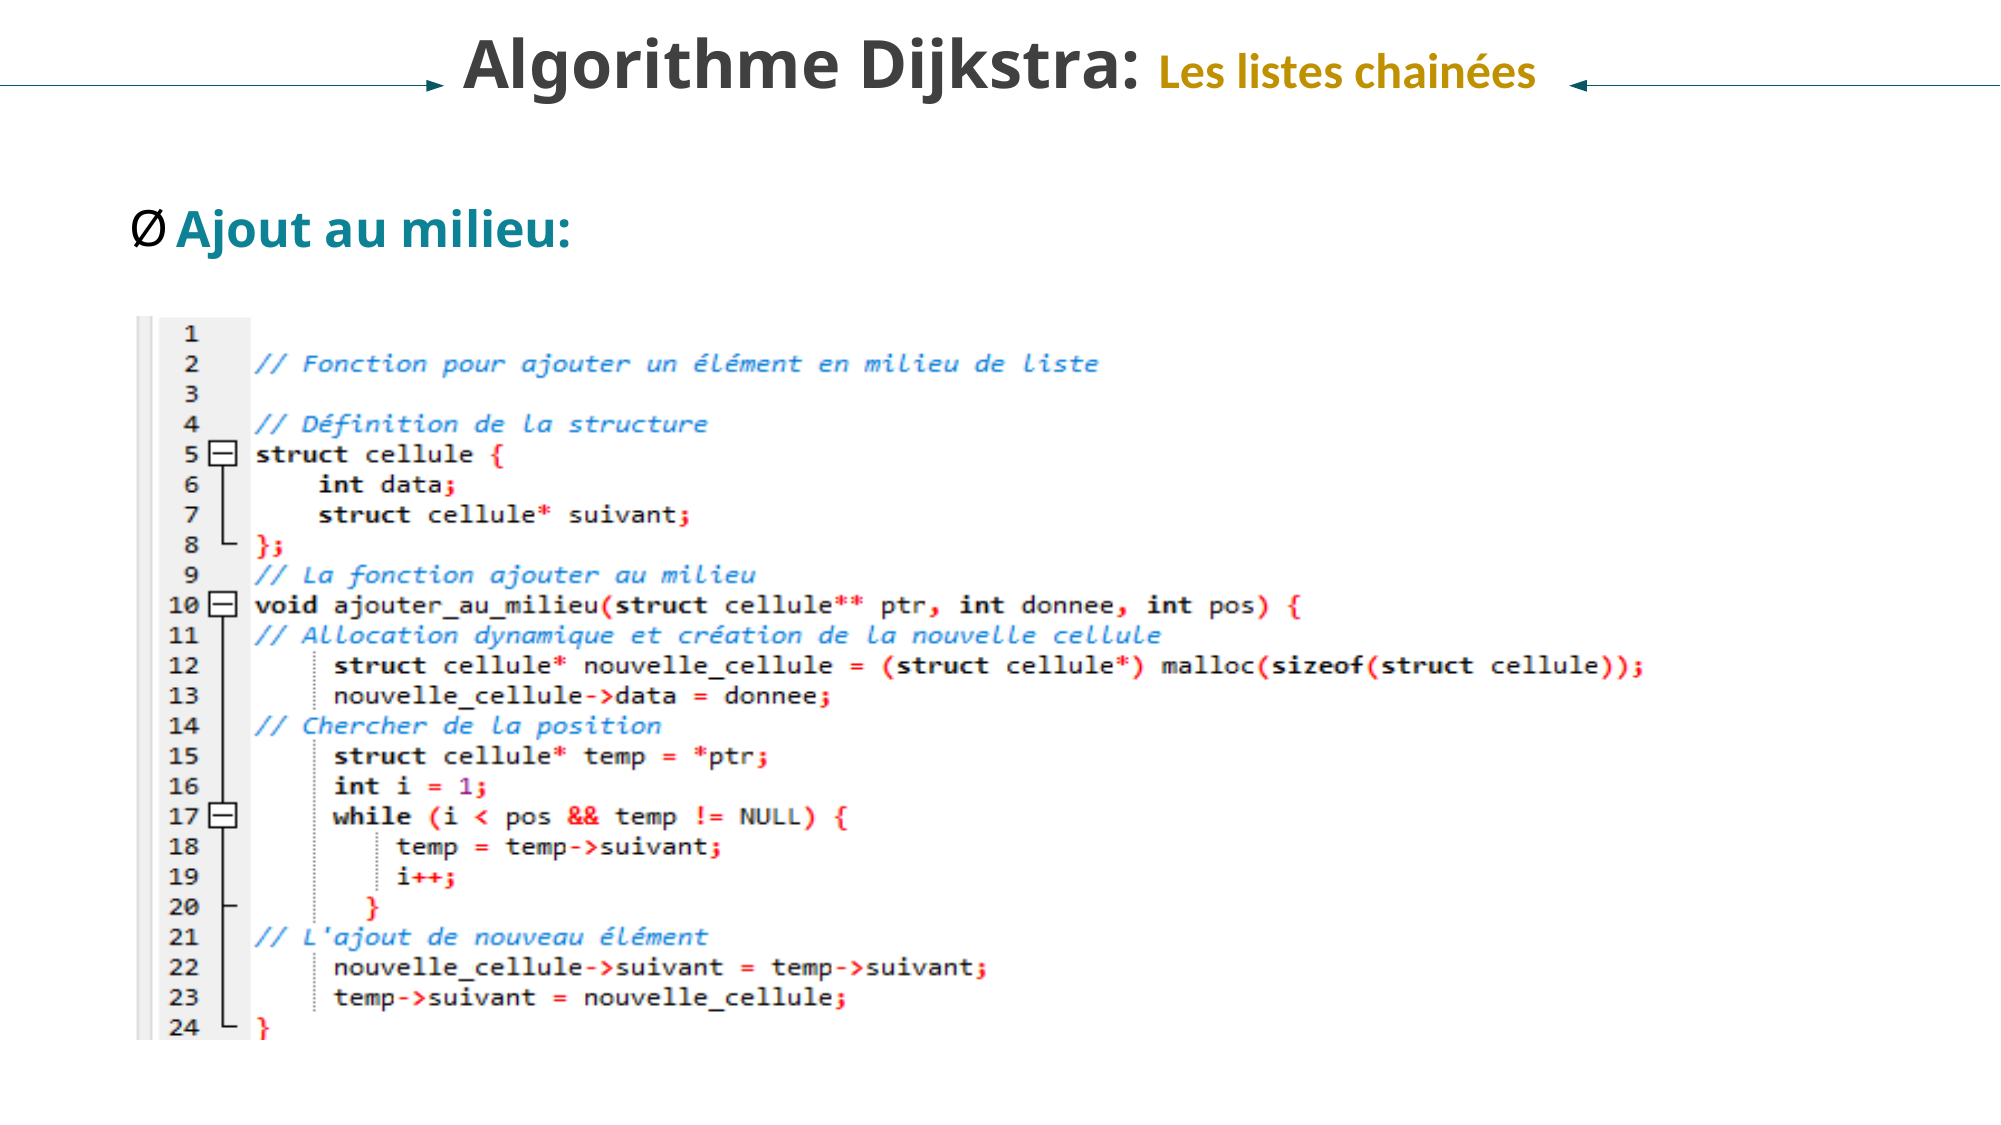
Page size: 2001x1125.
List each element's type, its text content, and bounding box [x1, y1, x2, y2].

text_box Ajout au milieu: [114, 189, 1560, 266]
text_box Algorithme Dijkstra: Les listes chainées [37, 31, 1963, 104]
picture [124, 316, 1734, 1040]
